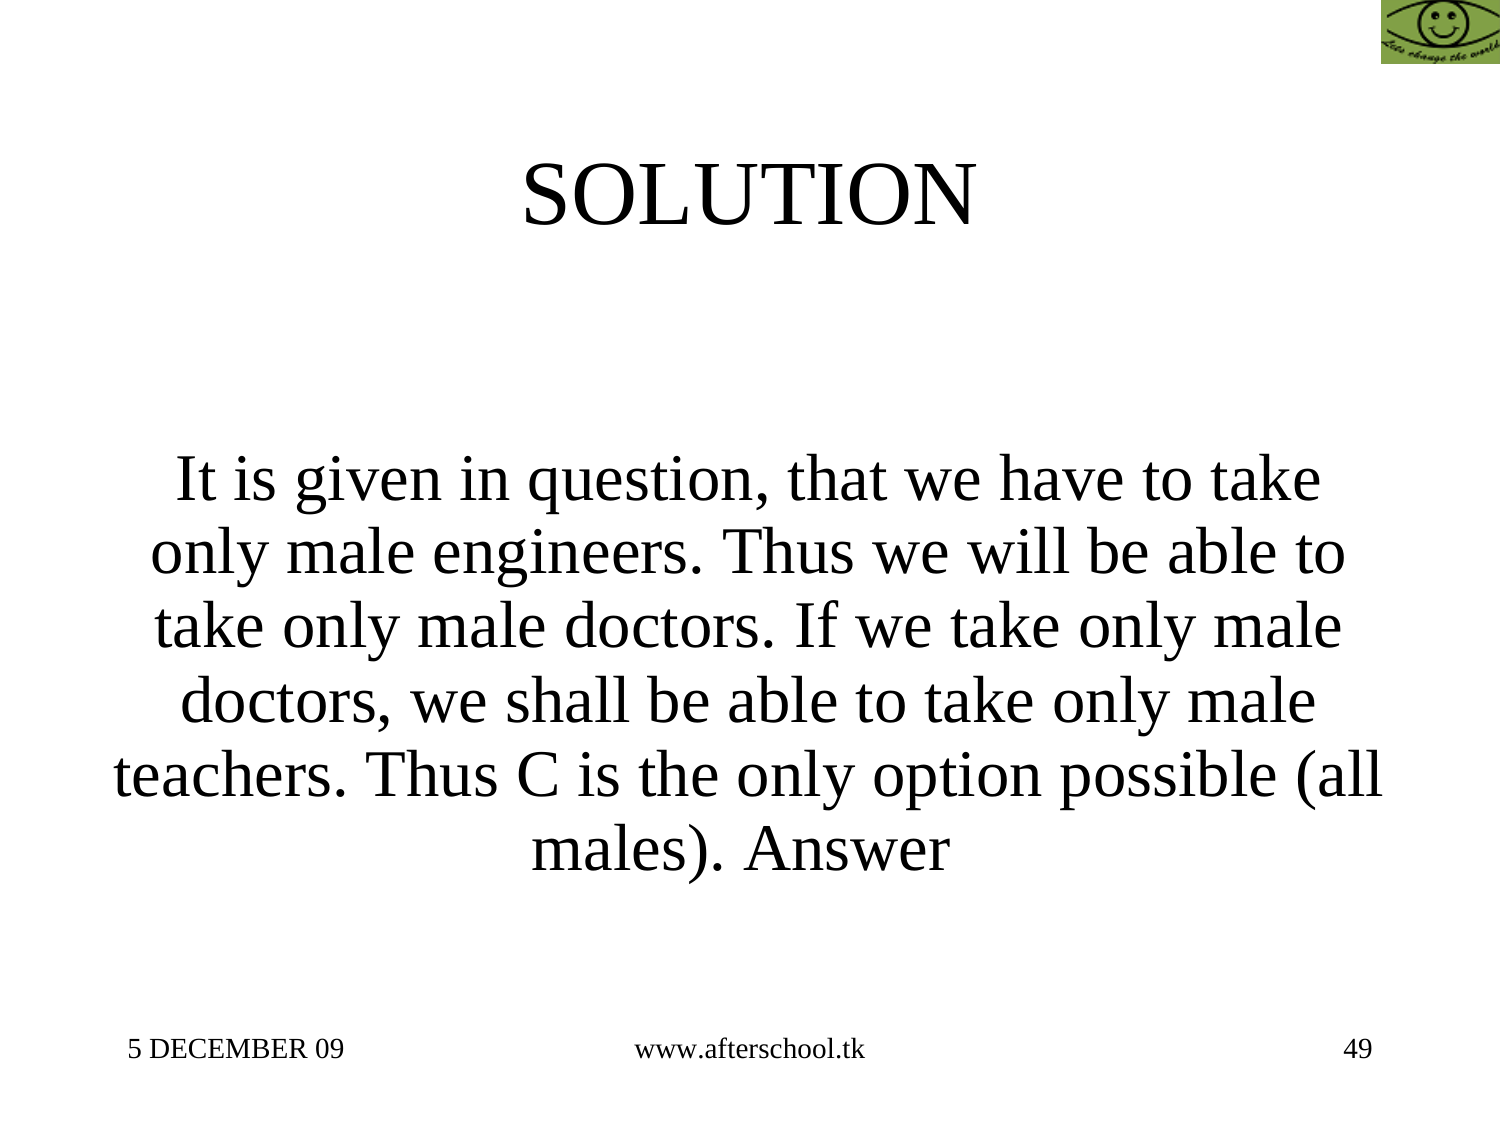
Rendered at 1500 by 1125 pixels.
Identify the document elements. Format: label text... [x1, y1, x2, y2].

subtitle It is given in question, that we have to take only male engineers. Thus we will be able to take only male doctors. If we take only male doctors, we shall be able to take only male teachers. Thus C is the only option possible (all males). Answer [112, 332, 1388, 993]
picture [1381, 0, 1500, 64]
title SOLUTION [112, 107, 1388, 281]
